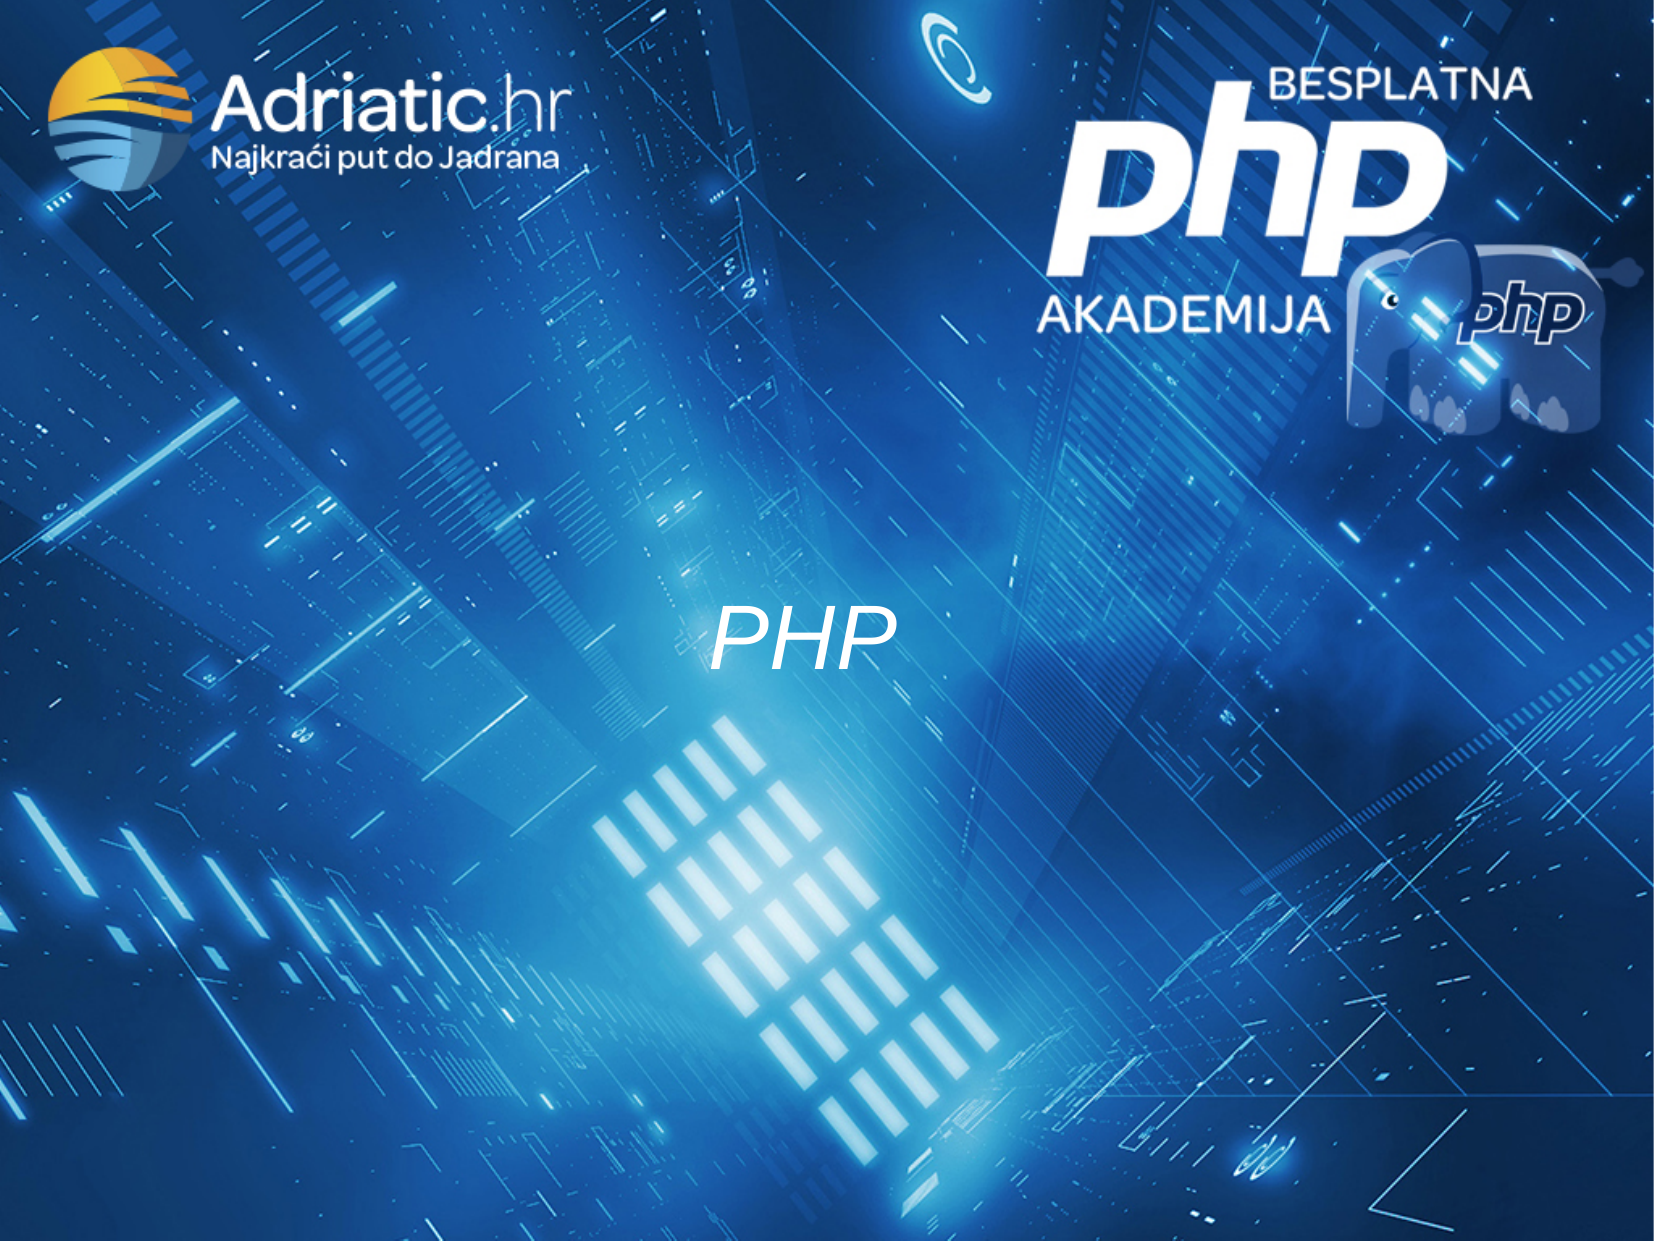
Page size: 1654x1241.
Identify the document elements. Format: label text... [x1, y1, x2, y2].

title PHP [100, 501, 1506, 775]
picture [0, 0, 1654, 1241]
